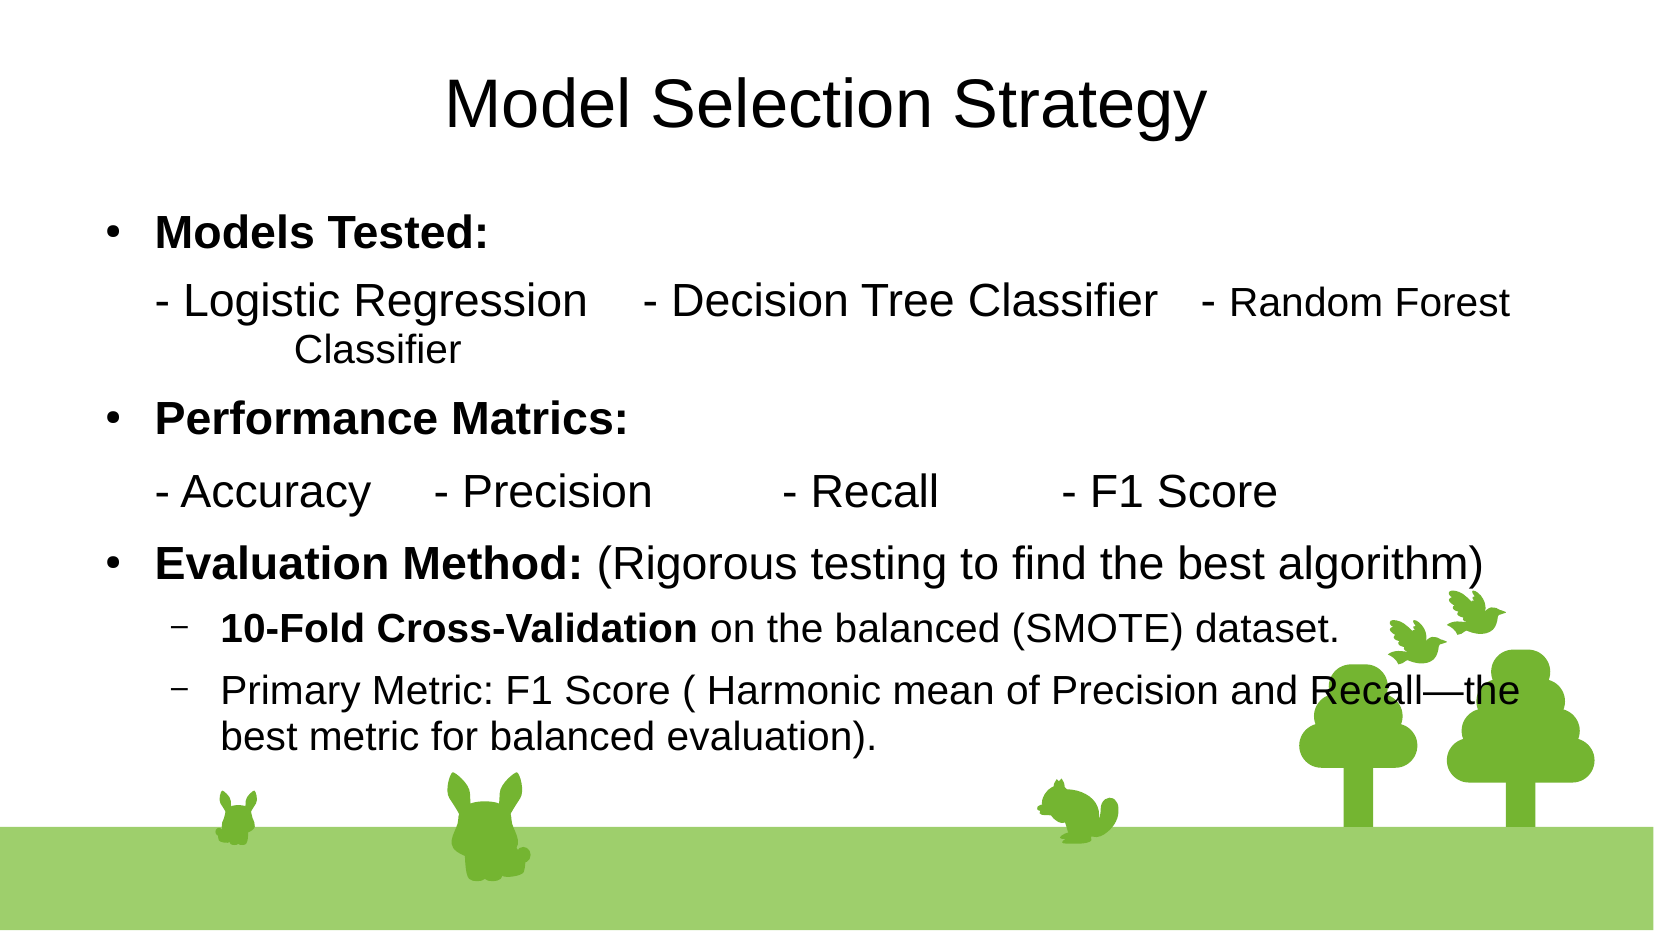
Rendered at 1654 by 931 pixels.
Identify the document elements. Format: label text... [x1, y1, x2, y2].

list Models Tested: - Logistic Regression - Decision Tree Classifier - Random Forest Classifier Performance Matrics: - Accuracy - Precision - Recall - F1 Score Evaluation Method: (Rigorous testing to find the best algorithm) 10-Fold Cross-Validation on the balanced (SMOTE) dataset. Primary Metric: F1 Score ( Harmonic mean of Precision and Recall—the best metric for balanced evaluation). [88, 206, 1565, 768]
title Model Selection Strategy [88, 29, 1565, 178]
